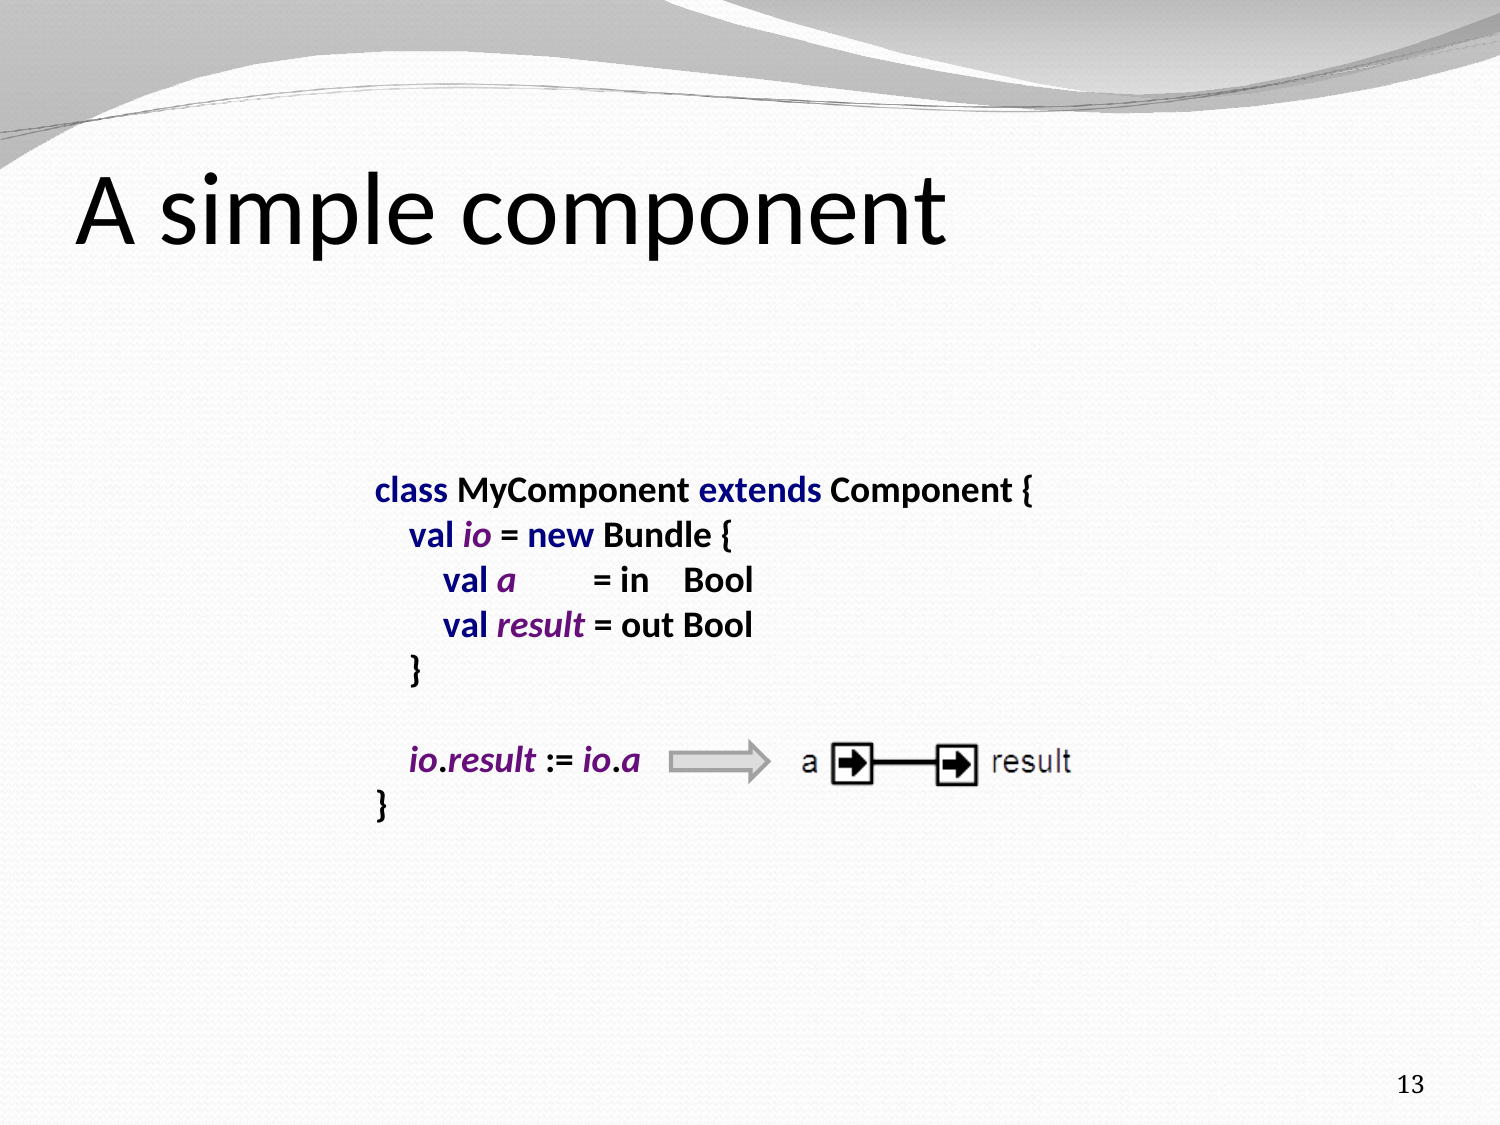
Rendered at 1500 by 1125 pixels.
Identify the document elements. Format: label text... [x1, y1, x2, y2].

text_box <numéro> [1299, 1042, 1426, 1103]
text_box class MyComponent extends Component { val io = new Bundle { val a = in Bool val result = out Bool } io.result := io.a } [360, 457, 1181, 833]
text_box [671, 743, 769, 780]
picture [0, 0, 1500, 1125]
title A simple component [75, 78, 1426, 266]
